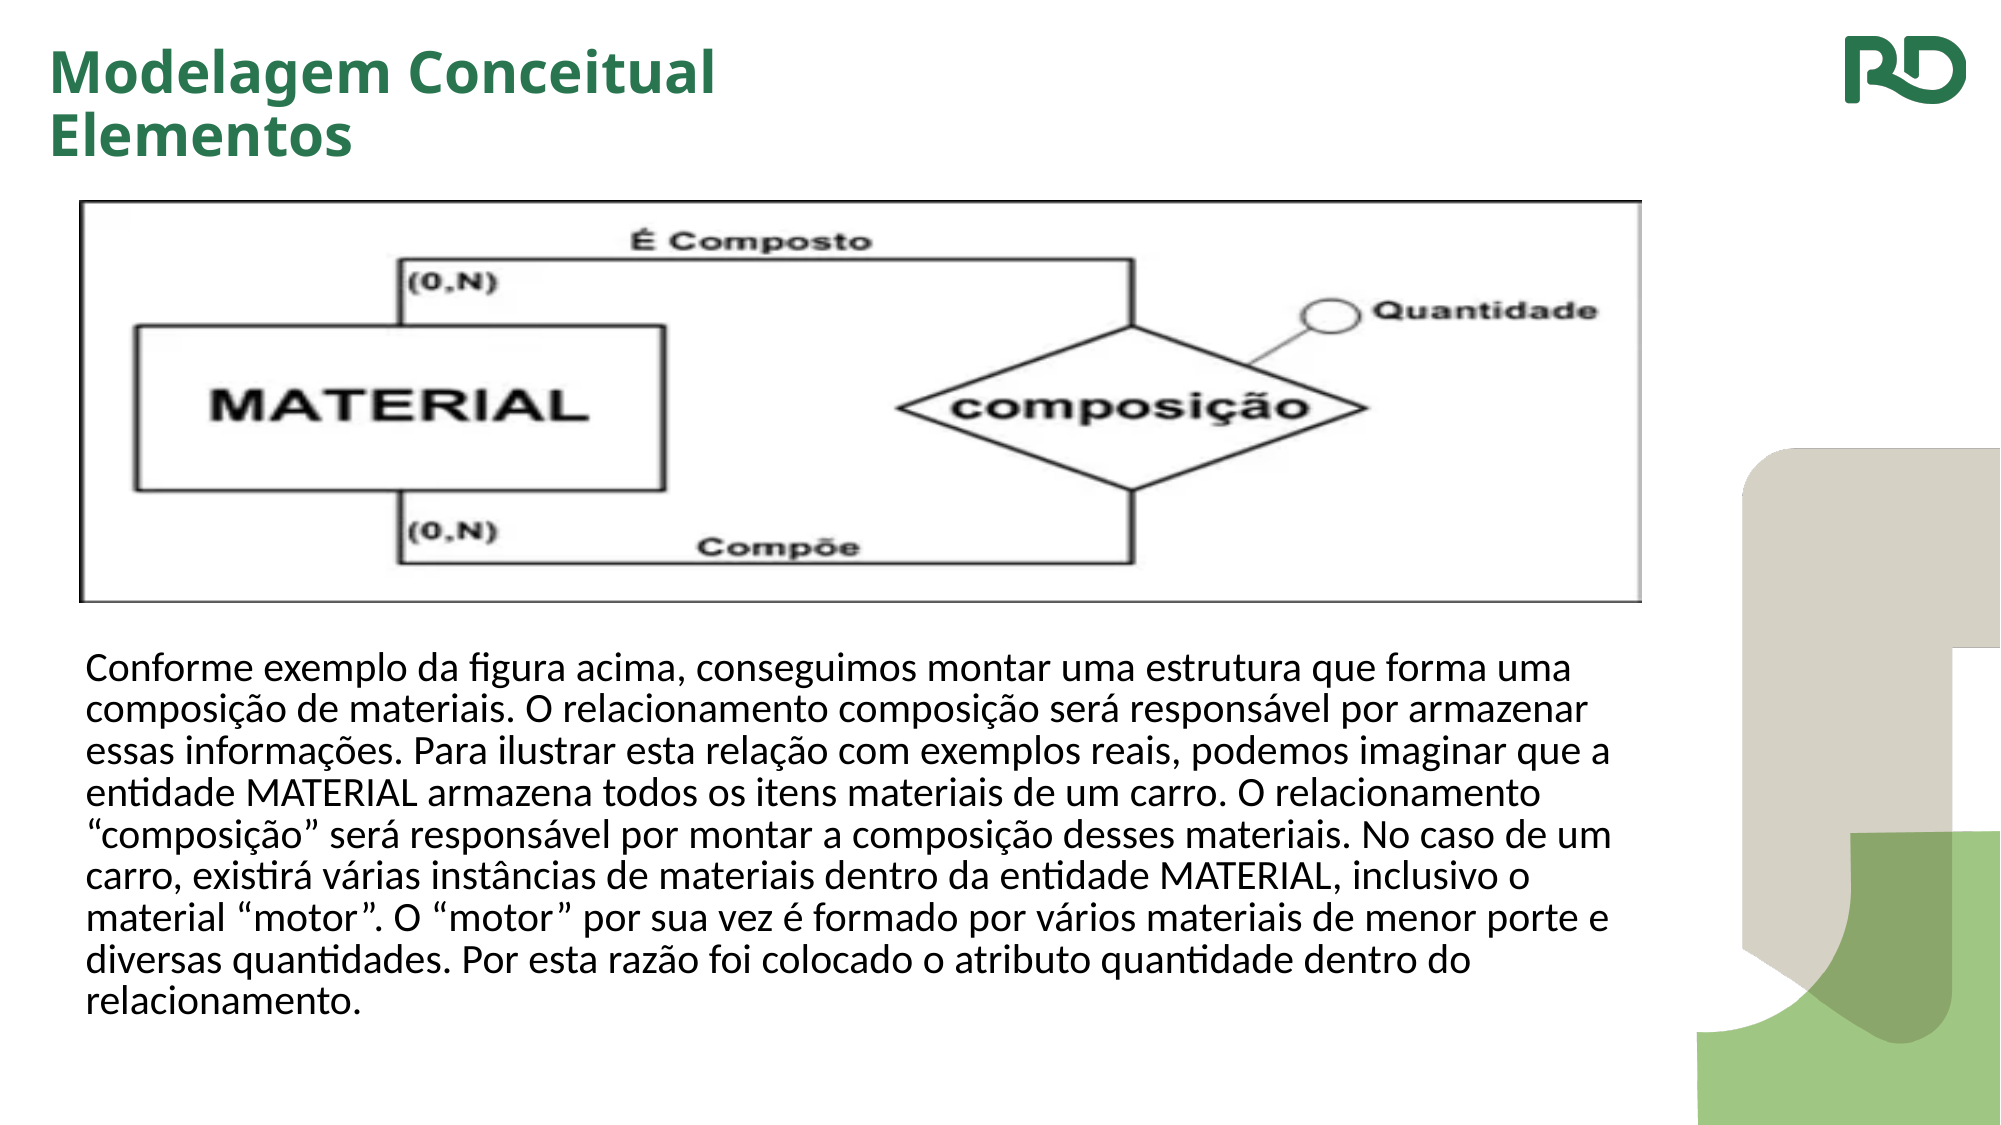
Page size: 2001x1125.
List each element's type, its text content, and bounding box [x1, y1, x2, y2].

text_box Conforme exemplo da figura acima, conseguimos montar uma estrutura que forma uma composição de materiais. O relacionamento composição será responsável por armazenar essas informações. Para ilustrar esta relação com exemplos reais, podemos imaginar que a entidade MATERIAL armazena todos os itens materiais de um carro. O relacionamento “composição” será responsável por montar a composição desses materiais. No caso de um carro, existirá várias instâncias de materiais dentro da entidade MATERIAL, inclusivo o material “motor”. O “motor” por sua vez é formado por vários materiais de menor porte e diversas quantidades. Por esta razão foi colocado o atributo quantidade dentro do relacionamento. [70, 642, 1678, 1034]
picture [79, 200, 1642, 603]
text_box Modelagem Conceitual Elementos [33, 35, 1477, 180]
picture [1683, 416, 2000, 1125]
